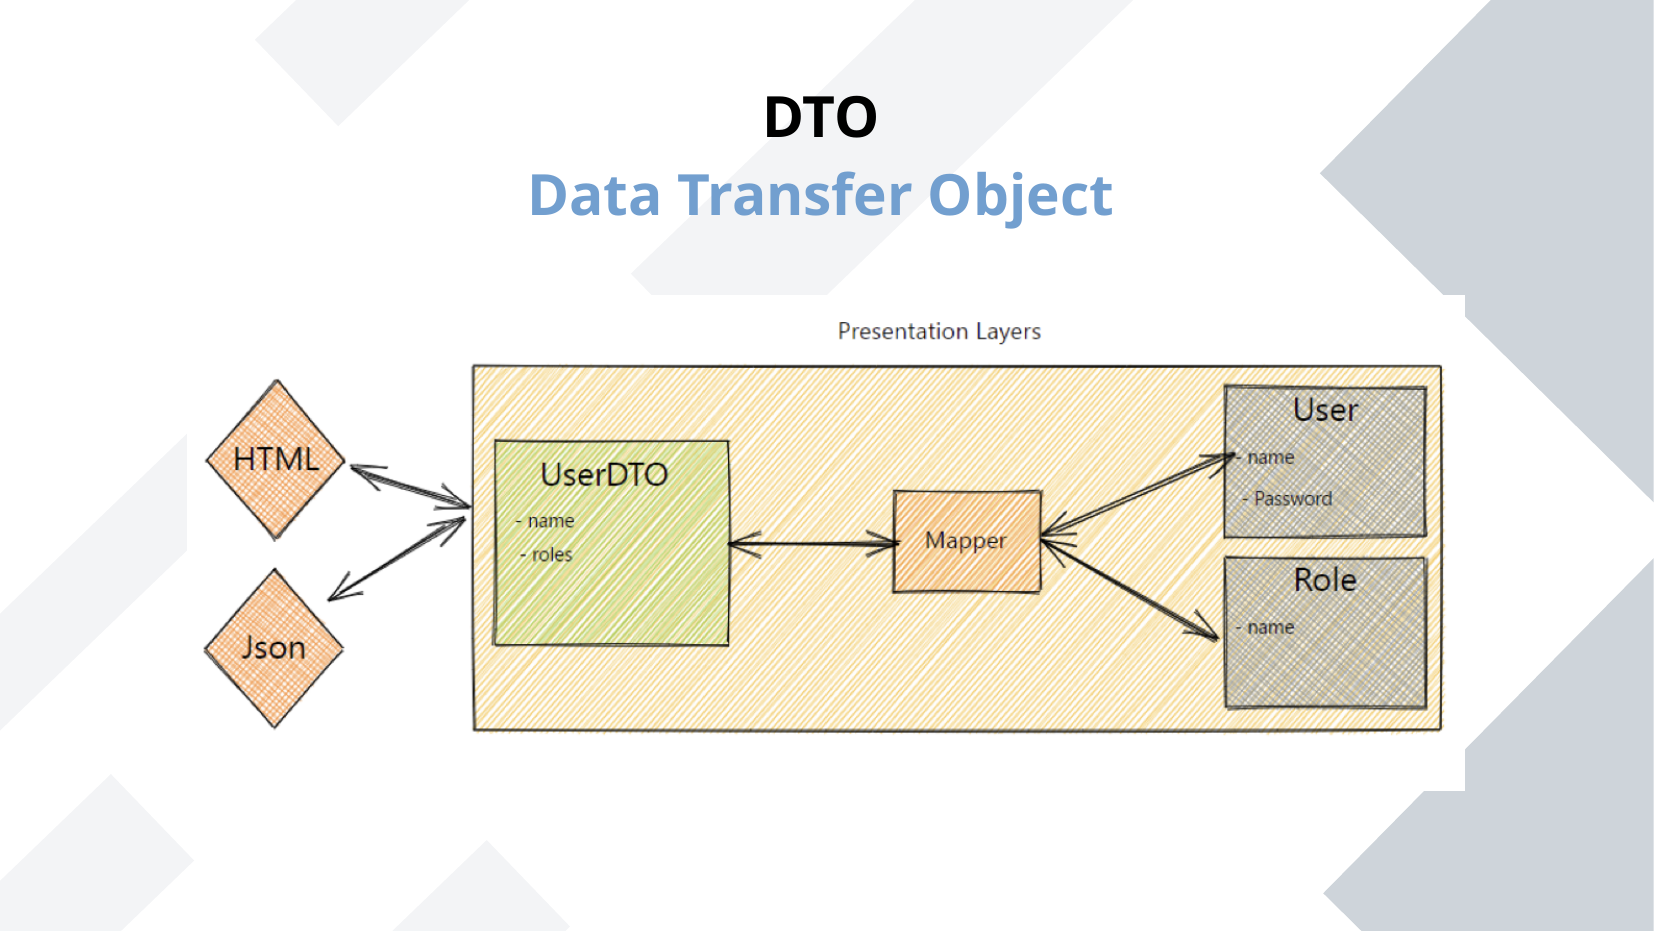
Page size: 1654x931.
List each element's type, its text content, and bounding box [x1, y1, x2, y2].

title DTO Data Transfer Object [76, 76, 1565, 233]
picture [187, 295, 1465, 792]
